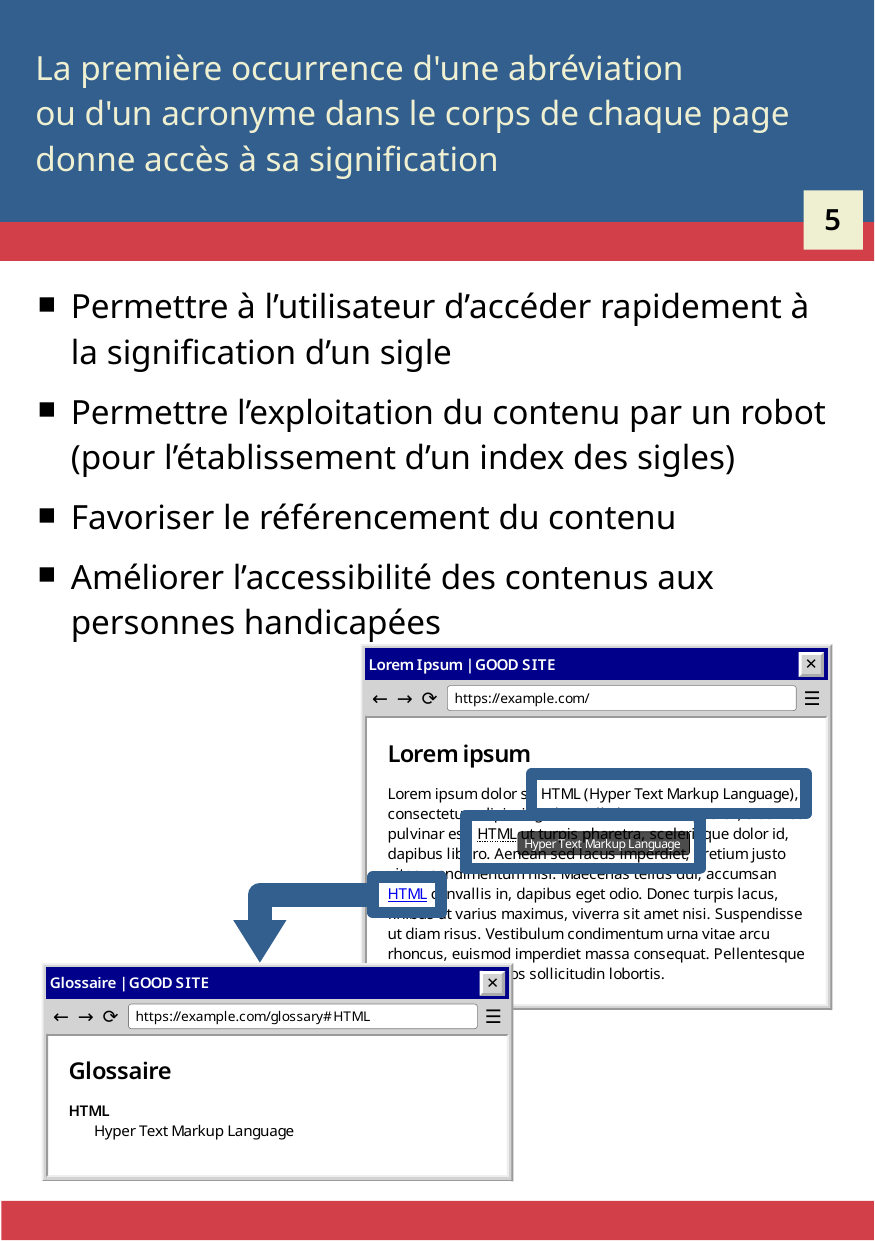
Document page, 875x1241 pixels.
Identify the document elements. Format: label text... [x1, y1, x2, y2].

text_box 5 [803, 188, 863, 249]
picture [41, 643, 833, 1182]
title La première occurrence d'une abréviation ou d'un acronyme dans le corps de chaque page donne accès à sa signification [35, 13, 839, 213]
list Permettre à l’utilisateur d’accéder rapidement à la signification d’un sigle Permettre l’exploitation du contenu par un robot (pour l’établissement d’un index des sigles) Favoriser le référencement du contenu Améliorer l’accessibilité des contenus aux personnes handicapées [23, 283, 839, 1111]
